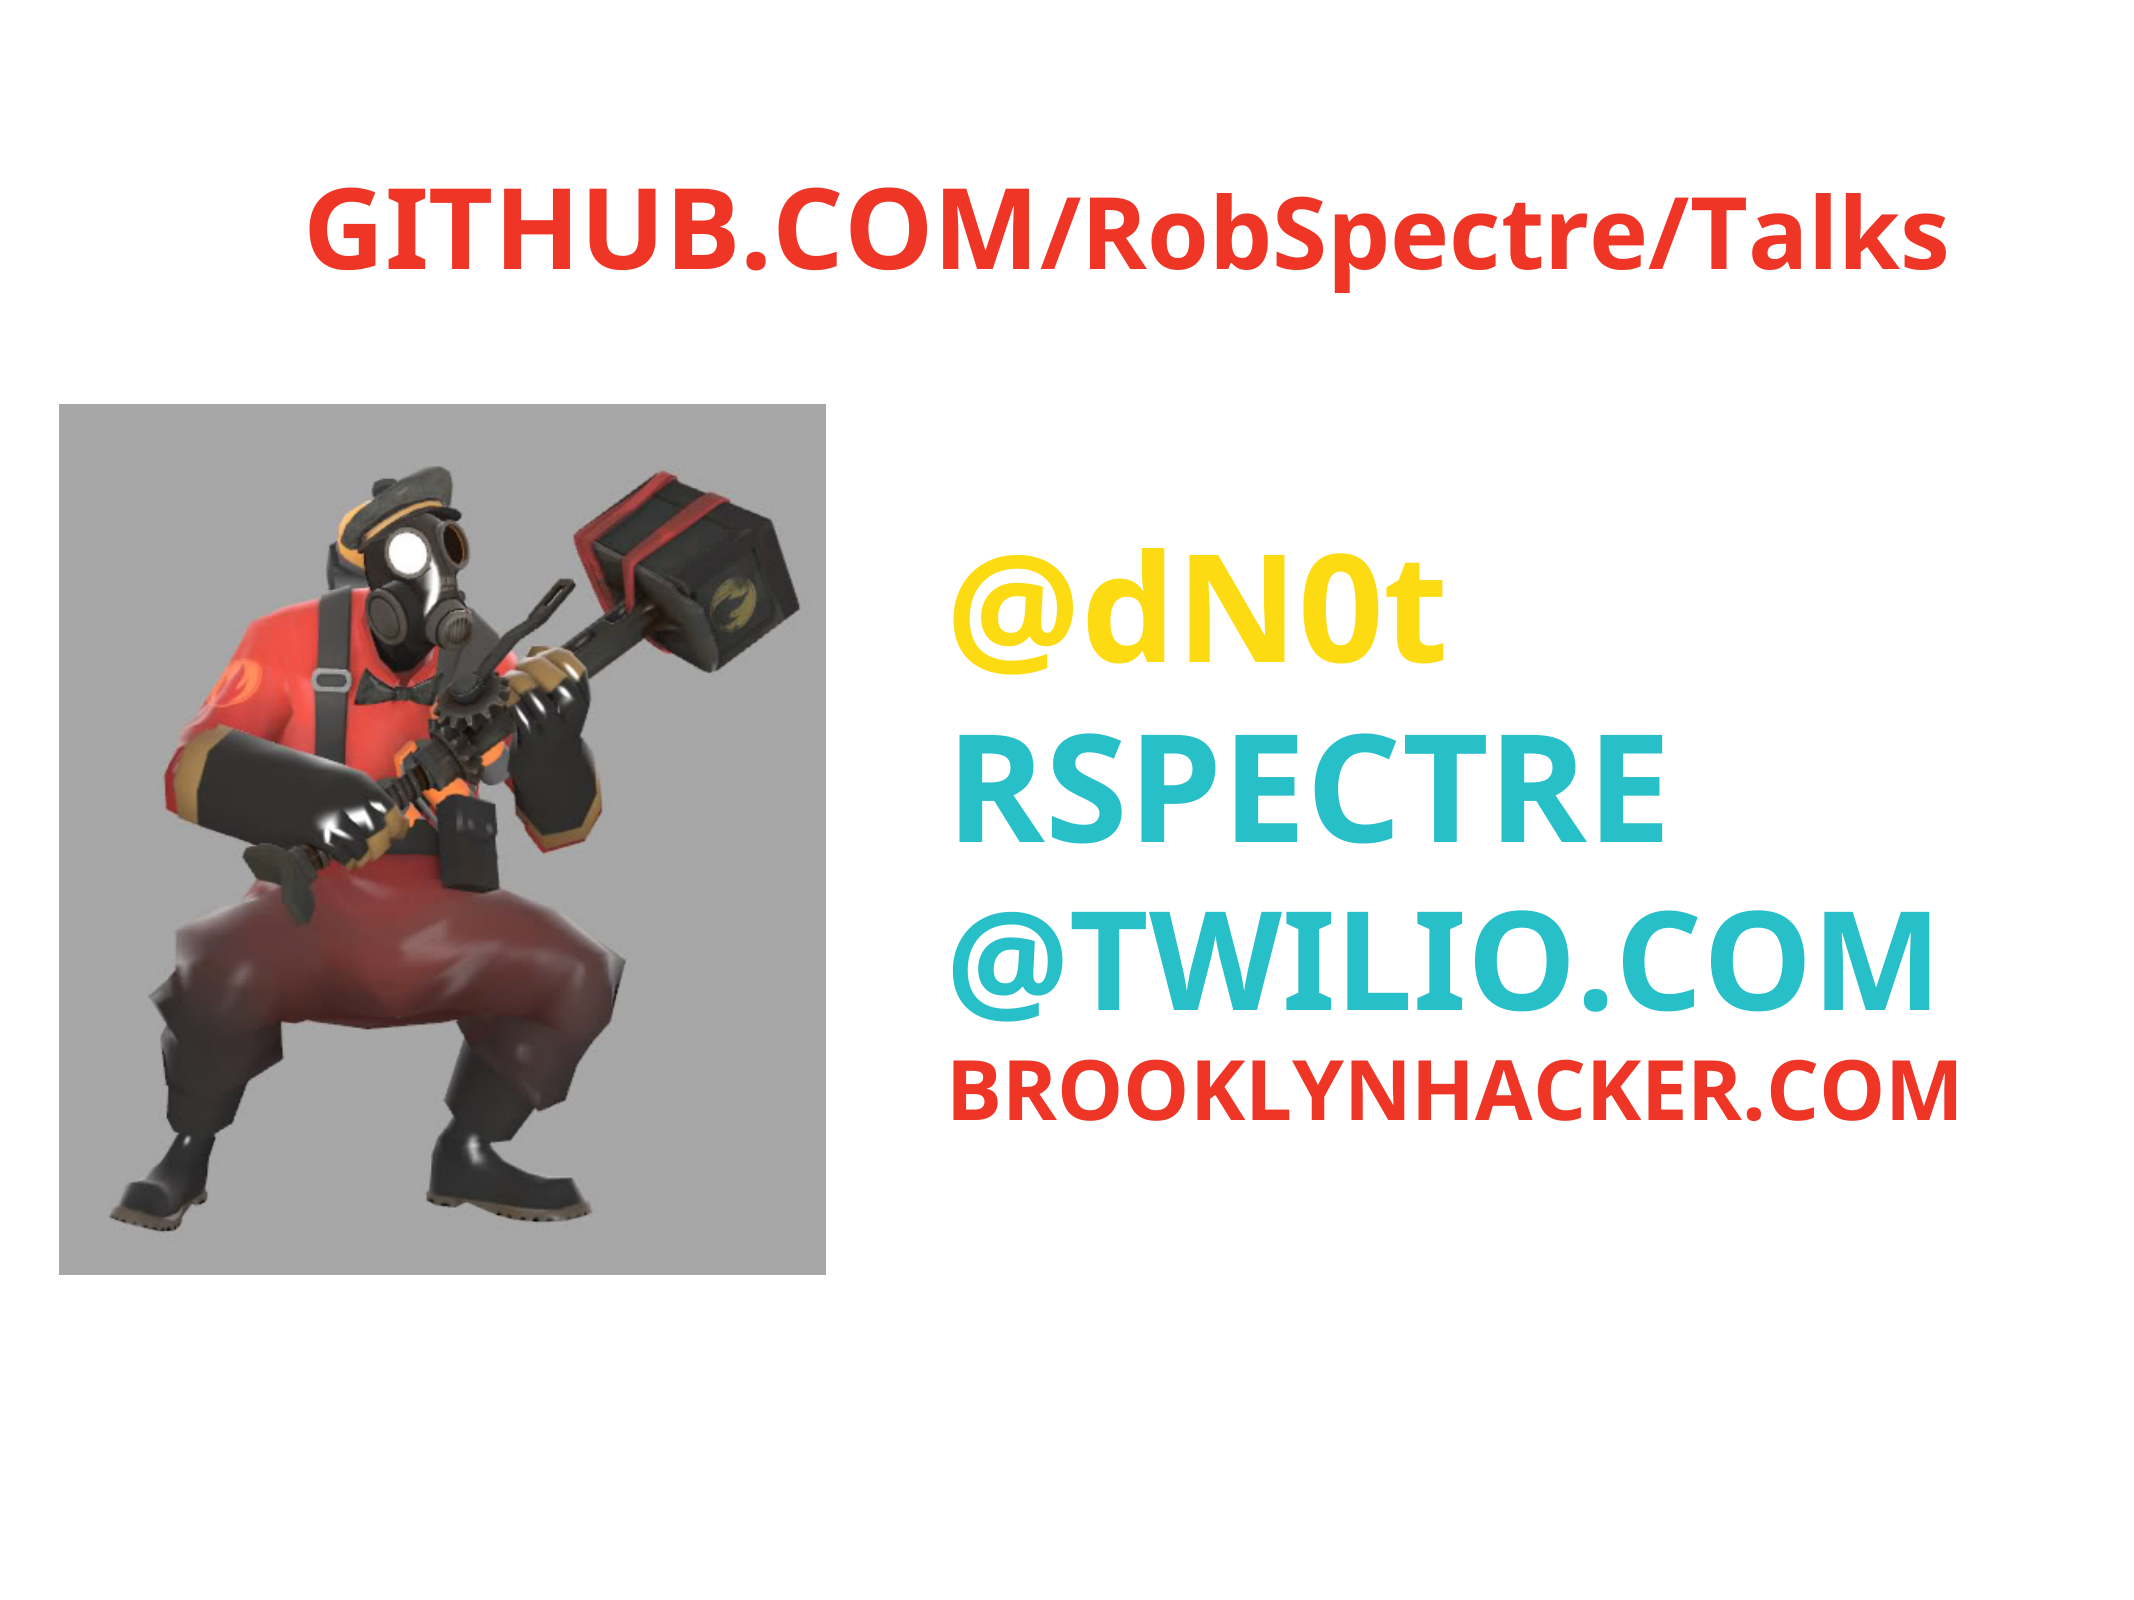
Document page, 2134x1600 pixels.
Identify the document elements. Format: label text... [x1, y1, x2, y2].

picture [59, 404, 826, 1276]
text_box @dN0t RSPECTRE @TWILIO.COM BROOKLYNHACKER.COM [937, 512, 2134, 1163]
text_box GITHUB.COM/RobSpectre/Talks [112, 149, 2134, 338]
